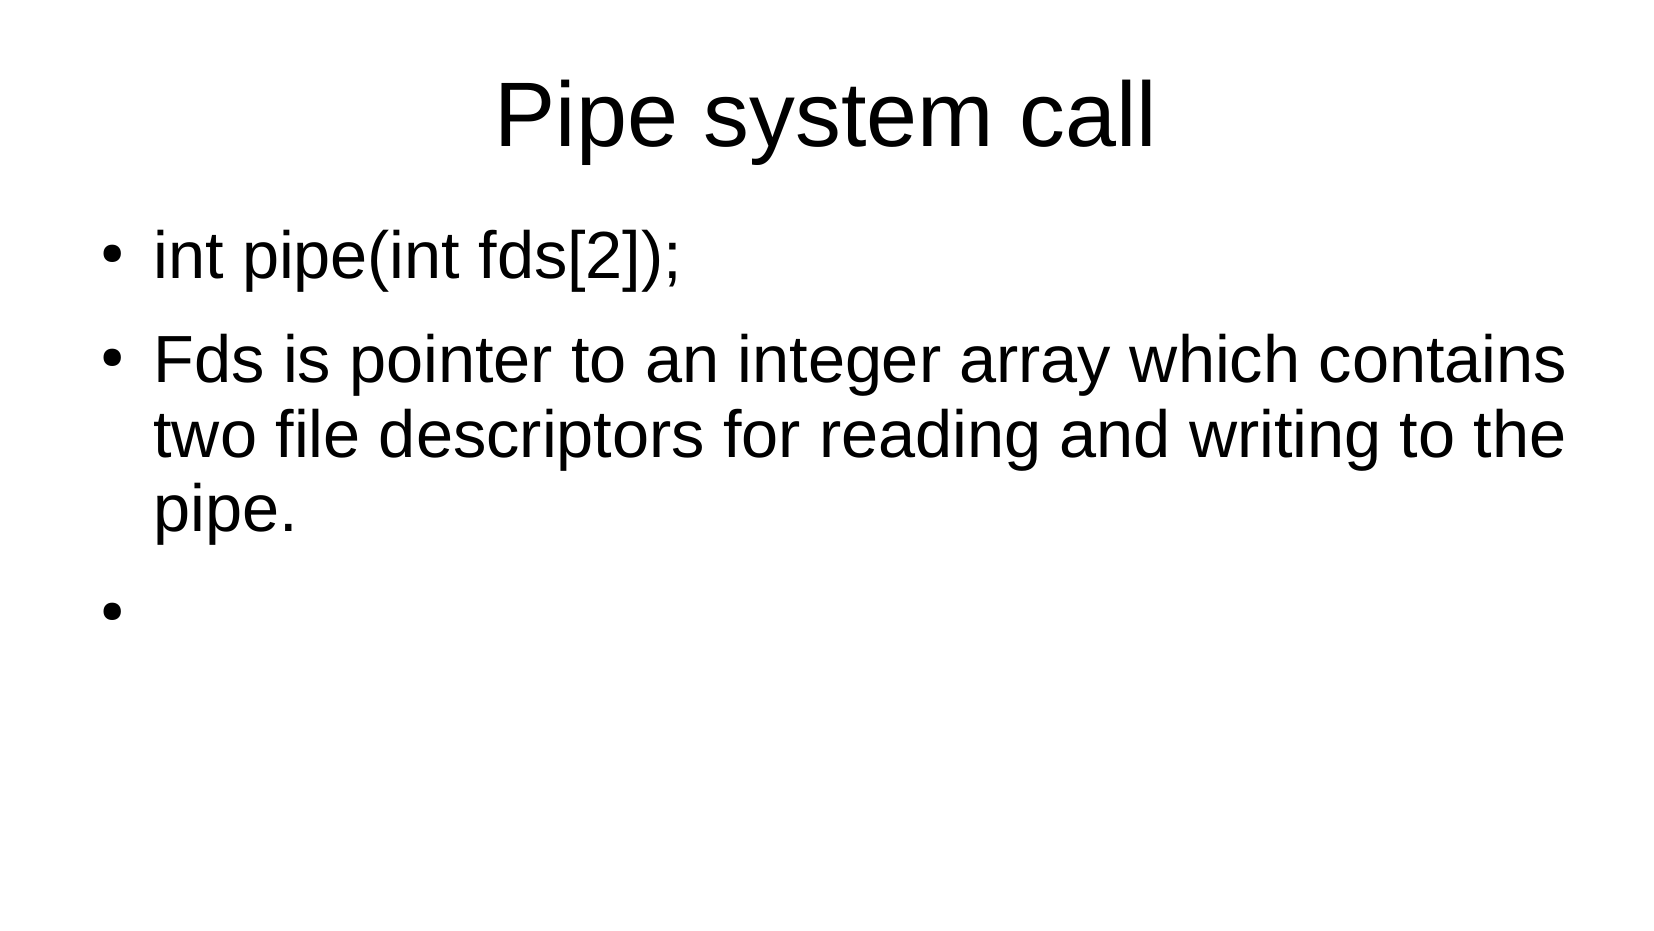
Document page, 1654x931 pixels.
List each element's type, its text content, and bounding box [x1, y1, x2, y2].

title Pipe system call [82, 37, 1571, 193]
list int pipe(int fds[2]); Fds is pointer to an integer array which contains two file descriptors for reading and writing to the pipe. [82, 217, 1571, 758]
